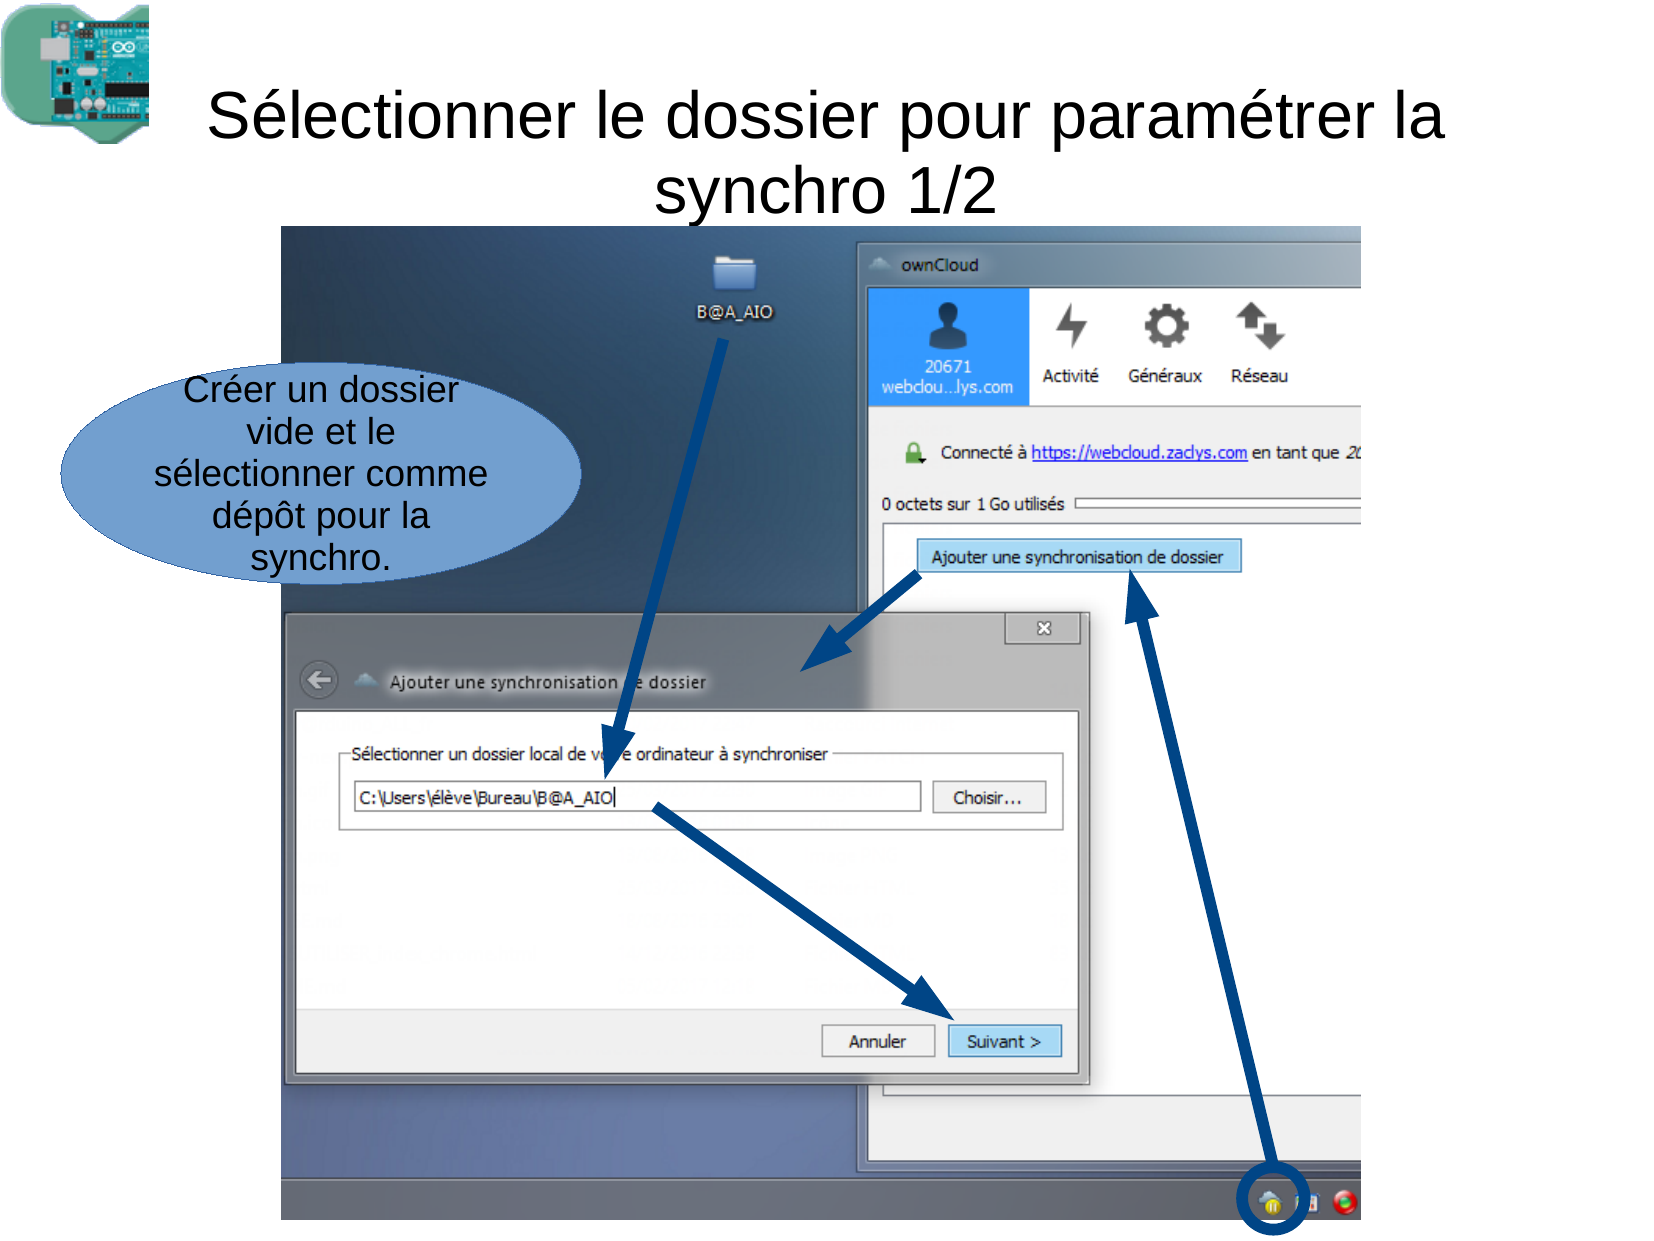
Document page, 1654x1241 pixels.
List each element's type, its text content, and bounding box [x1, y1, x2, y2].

title Sélectionner le dossier pour paramétrer la synchro 1/2 [82, 49, 1571, 257]
picture [0, 0, 149, 144]
text_box Créer un dossier vide et le sélectionner comme dépôt pour la synchro. [60, 362, 582, 585]
picture [281, 226, 1361, 1220]
picture [1249, 1174, 1298, 1220]
